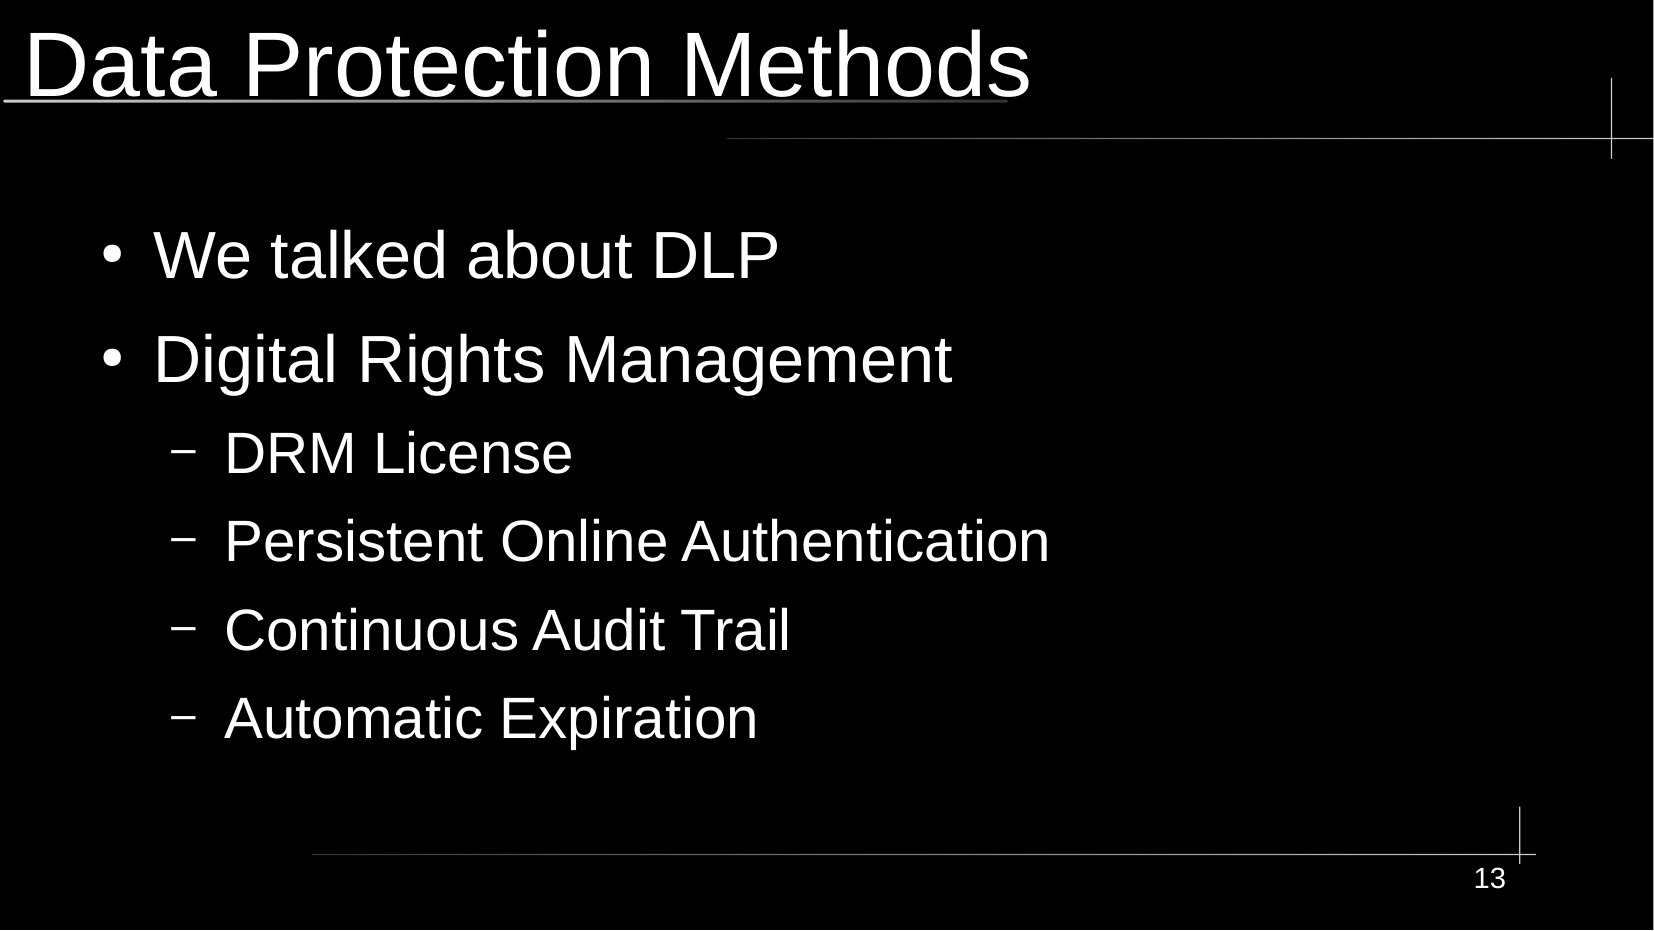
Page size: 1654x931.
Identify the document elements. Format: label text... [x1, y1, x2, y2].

list We talked about DLP Digital Rights Management DRM License Persistent Online Authentication Continuous Audit Trail Automatic Expiration [82, 217, 1571, 851]
title Data Protection Methods [23, 11, 1589, 119]
